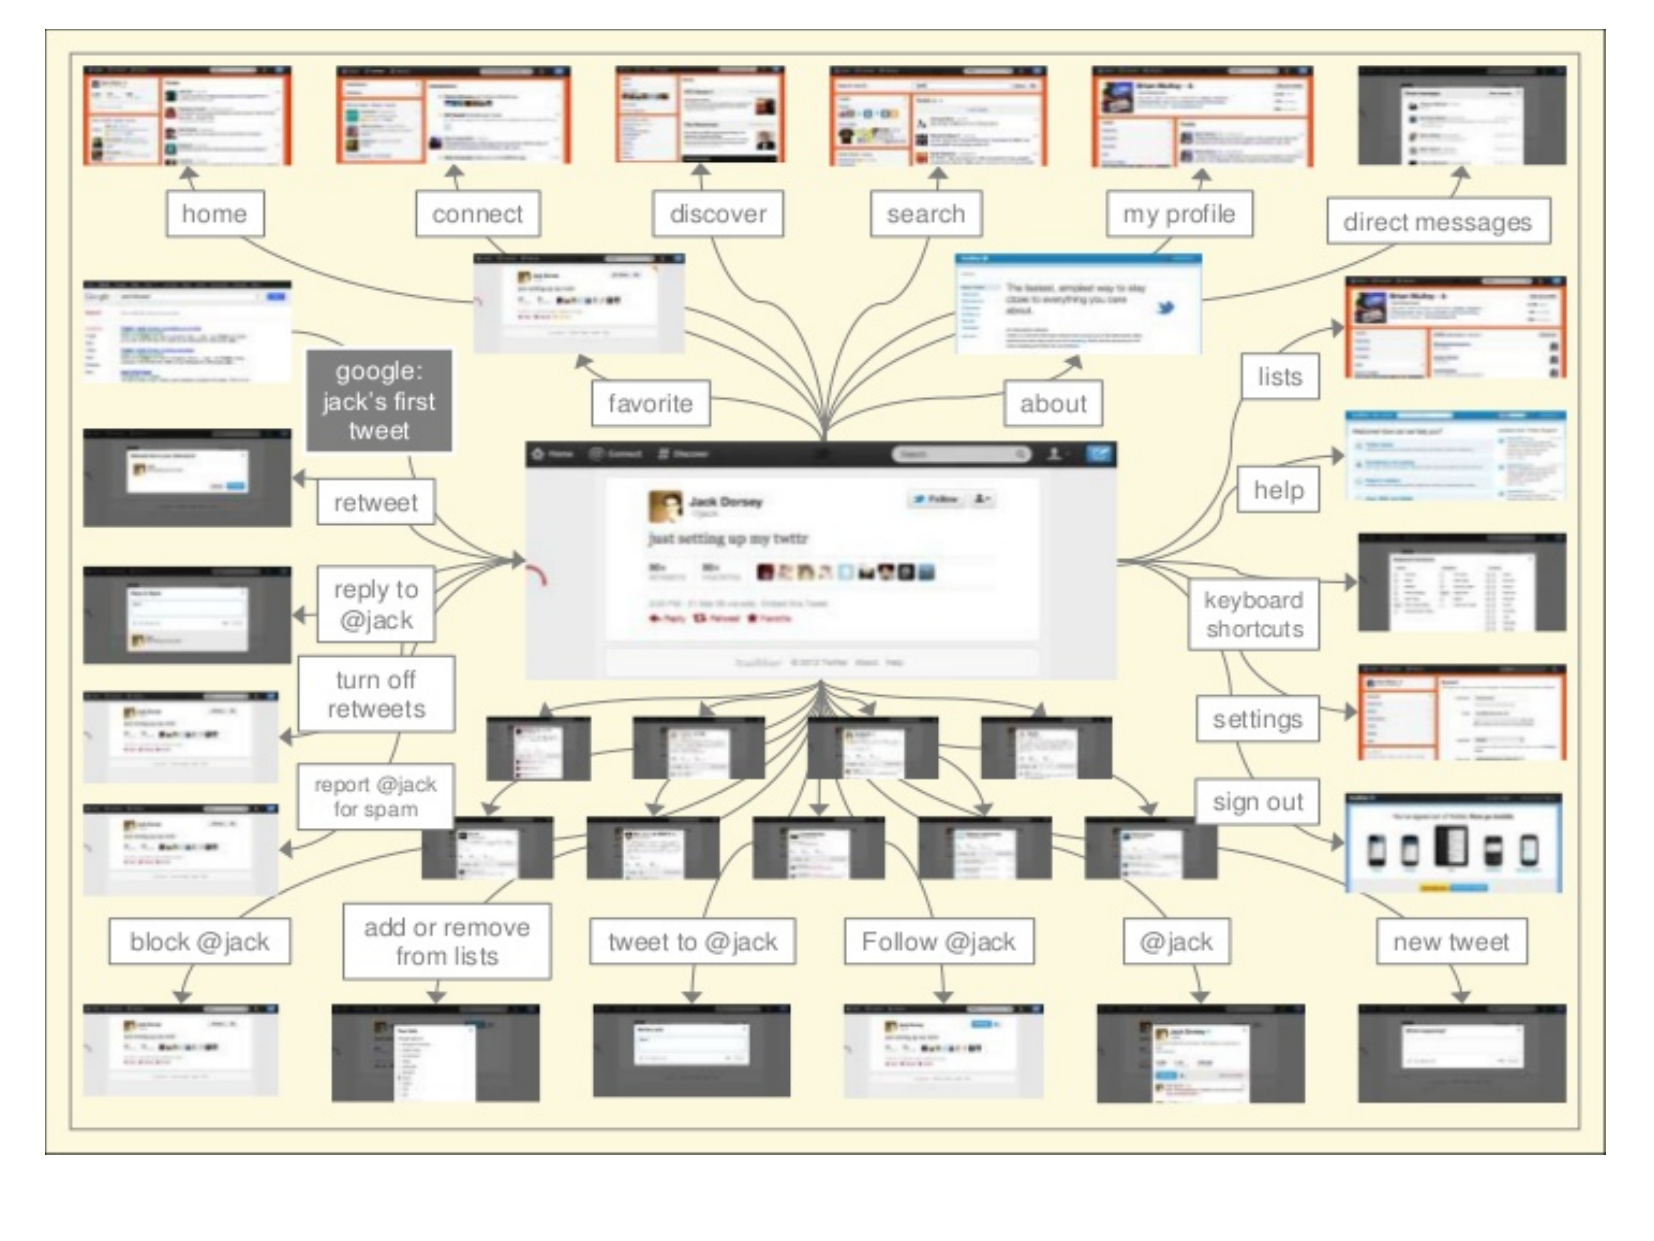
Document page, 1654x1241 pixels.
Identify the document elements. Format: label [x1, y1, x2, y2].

picture [45, 29, 1606, 1156]
